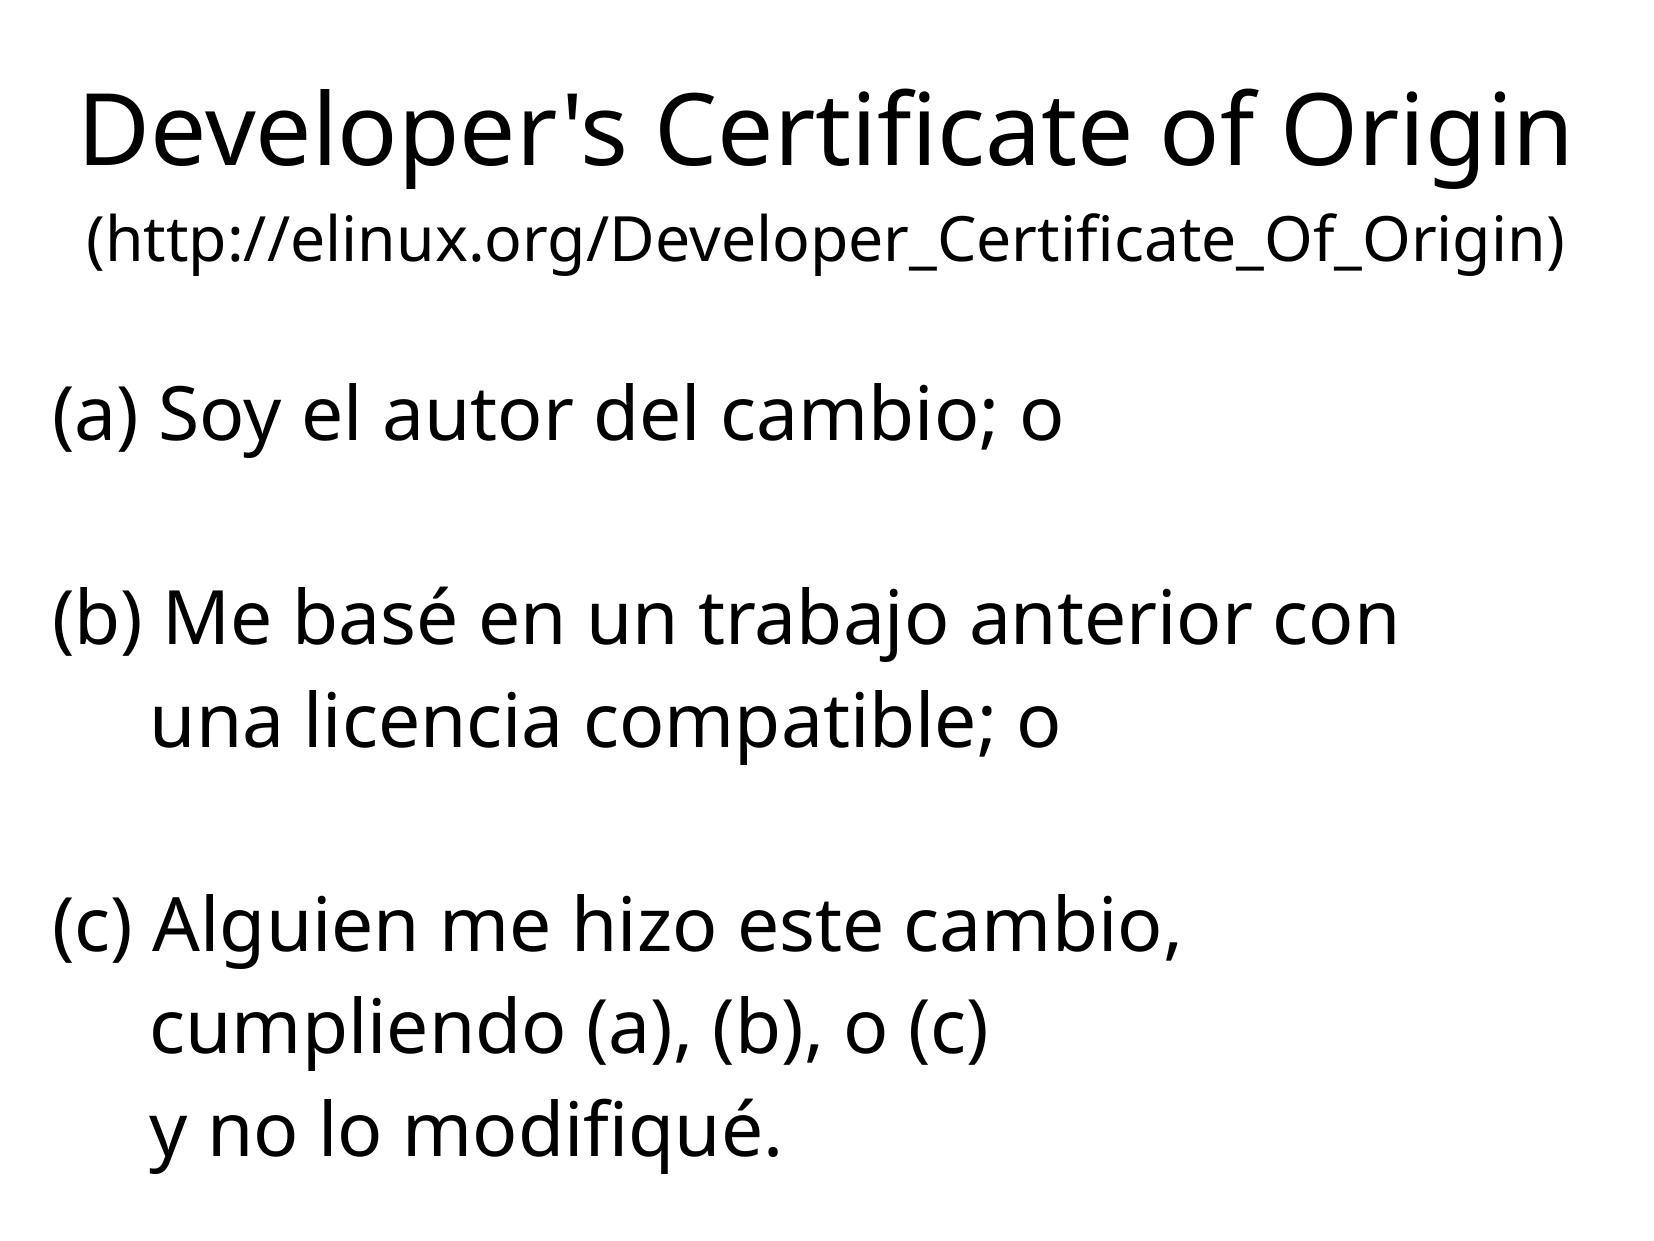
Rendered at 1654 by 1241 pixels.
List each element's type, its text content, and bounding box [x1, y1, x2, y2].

text_box Developer's Certificate of Origin (http://elinux.org/Developer_Certificate_Of_Origin) [0, 51, 1654, 256]
text_box (a) Soy el autor del cambio; o (b) Me basé en un trabajo anterior con una licencia compatible; o (c) Alguien me hizo este cambio, cumpliendo (a), (b), o (c) y no lo modifiqué. (d) Esta contribución es pública [37, 352, 1517, 1241]
